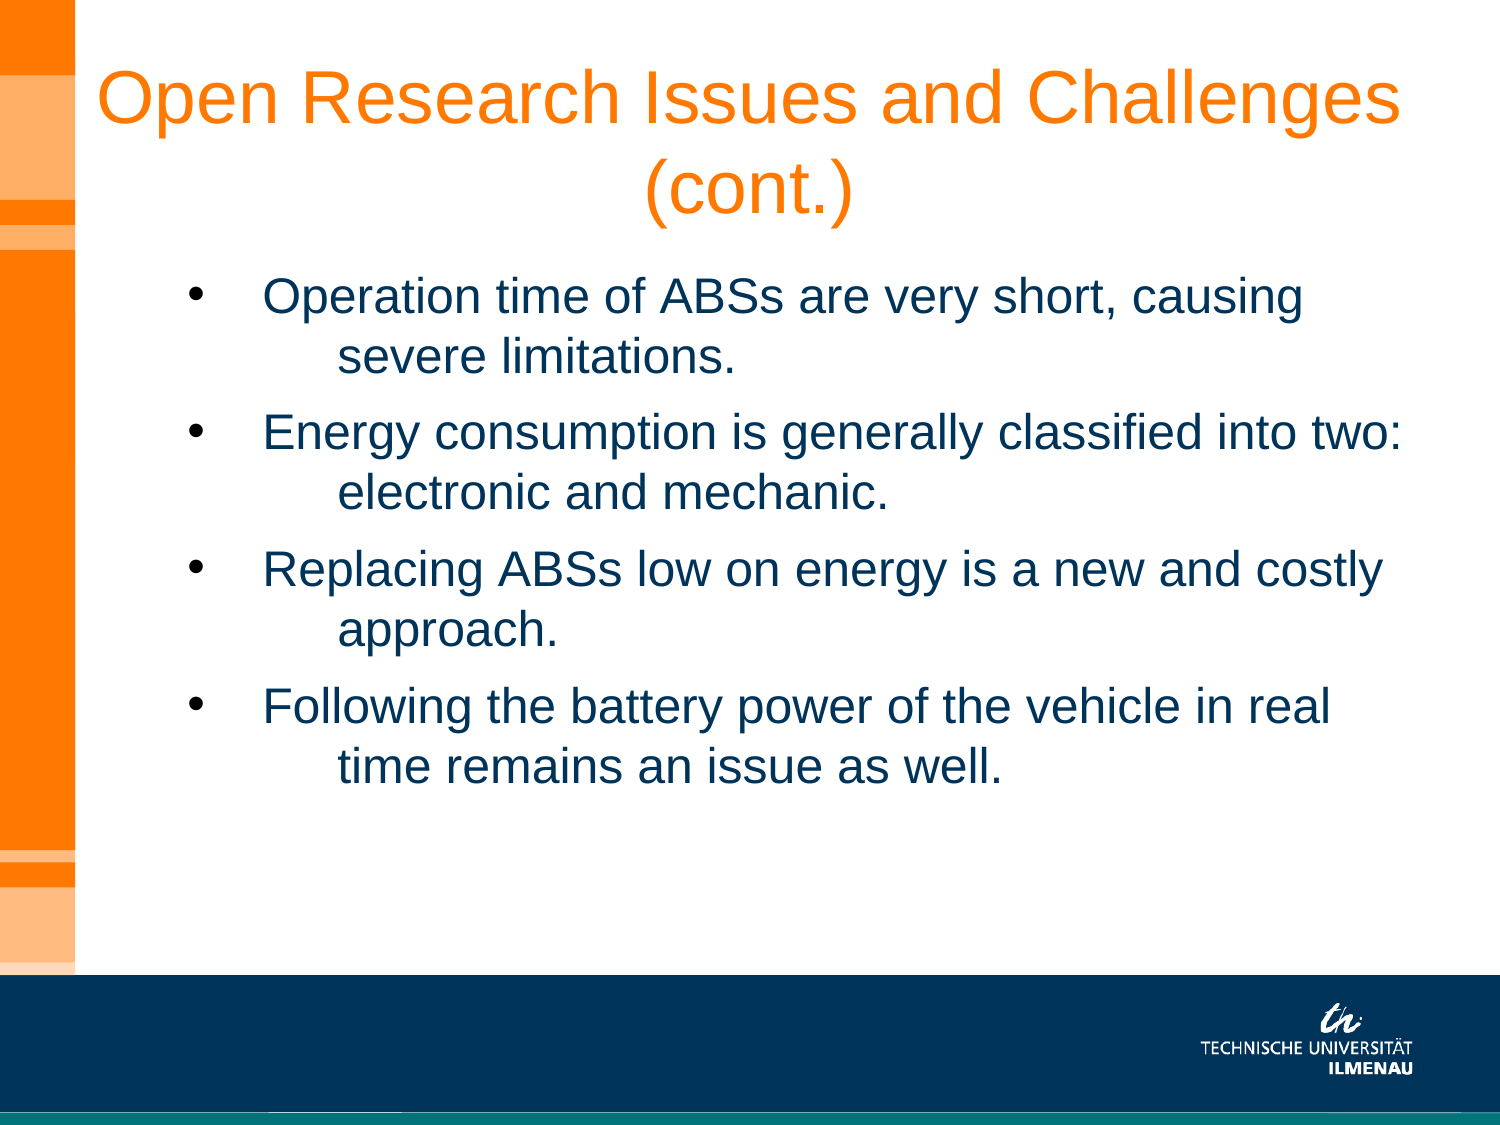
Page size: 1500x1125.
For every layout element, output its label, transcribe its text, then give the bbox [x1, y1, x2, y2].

title Open Research Issues and Challenges (cont.) [74, 20, 1425, 257]
list Operation time of ABSs are very short, causing severe limitations. Energy consumption is generally classified into two: electronic and mechanic. Replacing ABSs low on energy is a new and costly approach. Following the battery power of the vehicle in real time remains an issue as well. [74, 263, 1425, 916]
